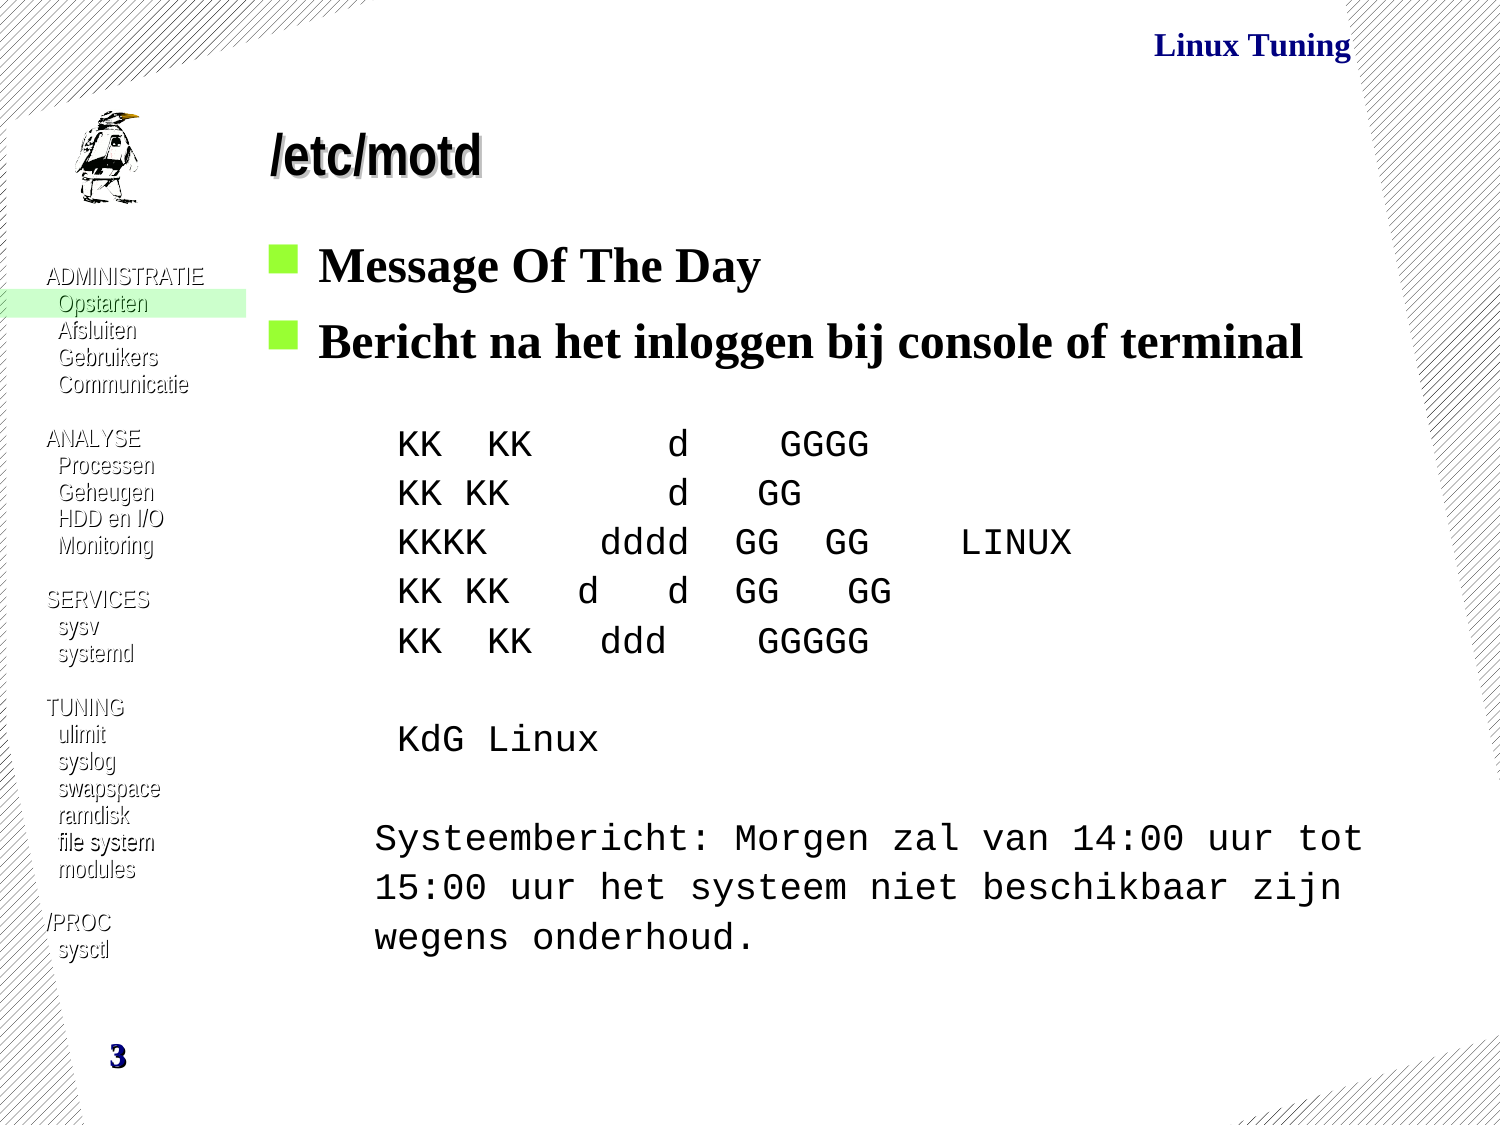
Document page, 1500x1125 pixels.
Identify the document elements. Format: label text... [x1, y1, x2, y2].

list Message Of The Day Bericht na het inloggen bij console of terminal KK KK d GGGG KK KK d GG KKKK dddd GG GG LINUX KK KK d d GG GG KK KK ddd GGGGG KdG Linux Systeembericht: Morgen zal van 14:00 uur tot 15:00 uur het systeem niet beschikbaar zijn wegens onderhoud. [264, 229, 1486, 1023]
text_box [0, 288, 247, 318]
picture [57, 105, 143, 206]
title /etc/motd [270, 41, 1500, 250]
